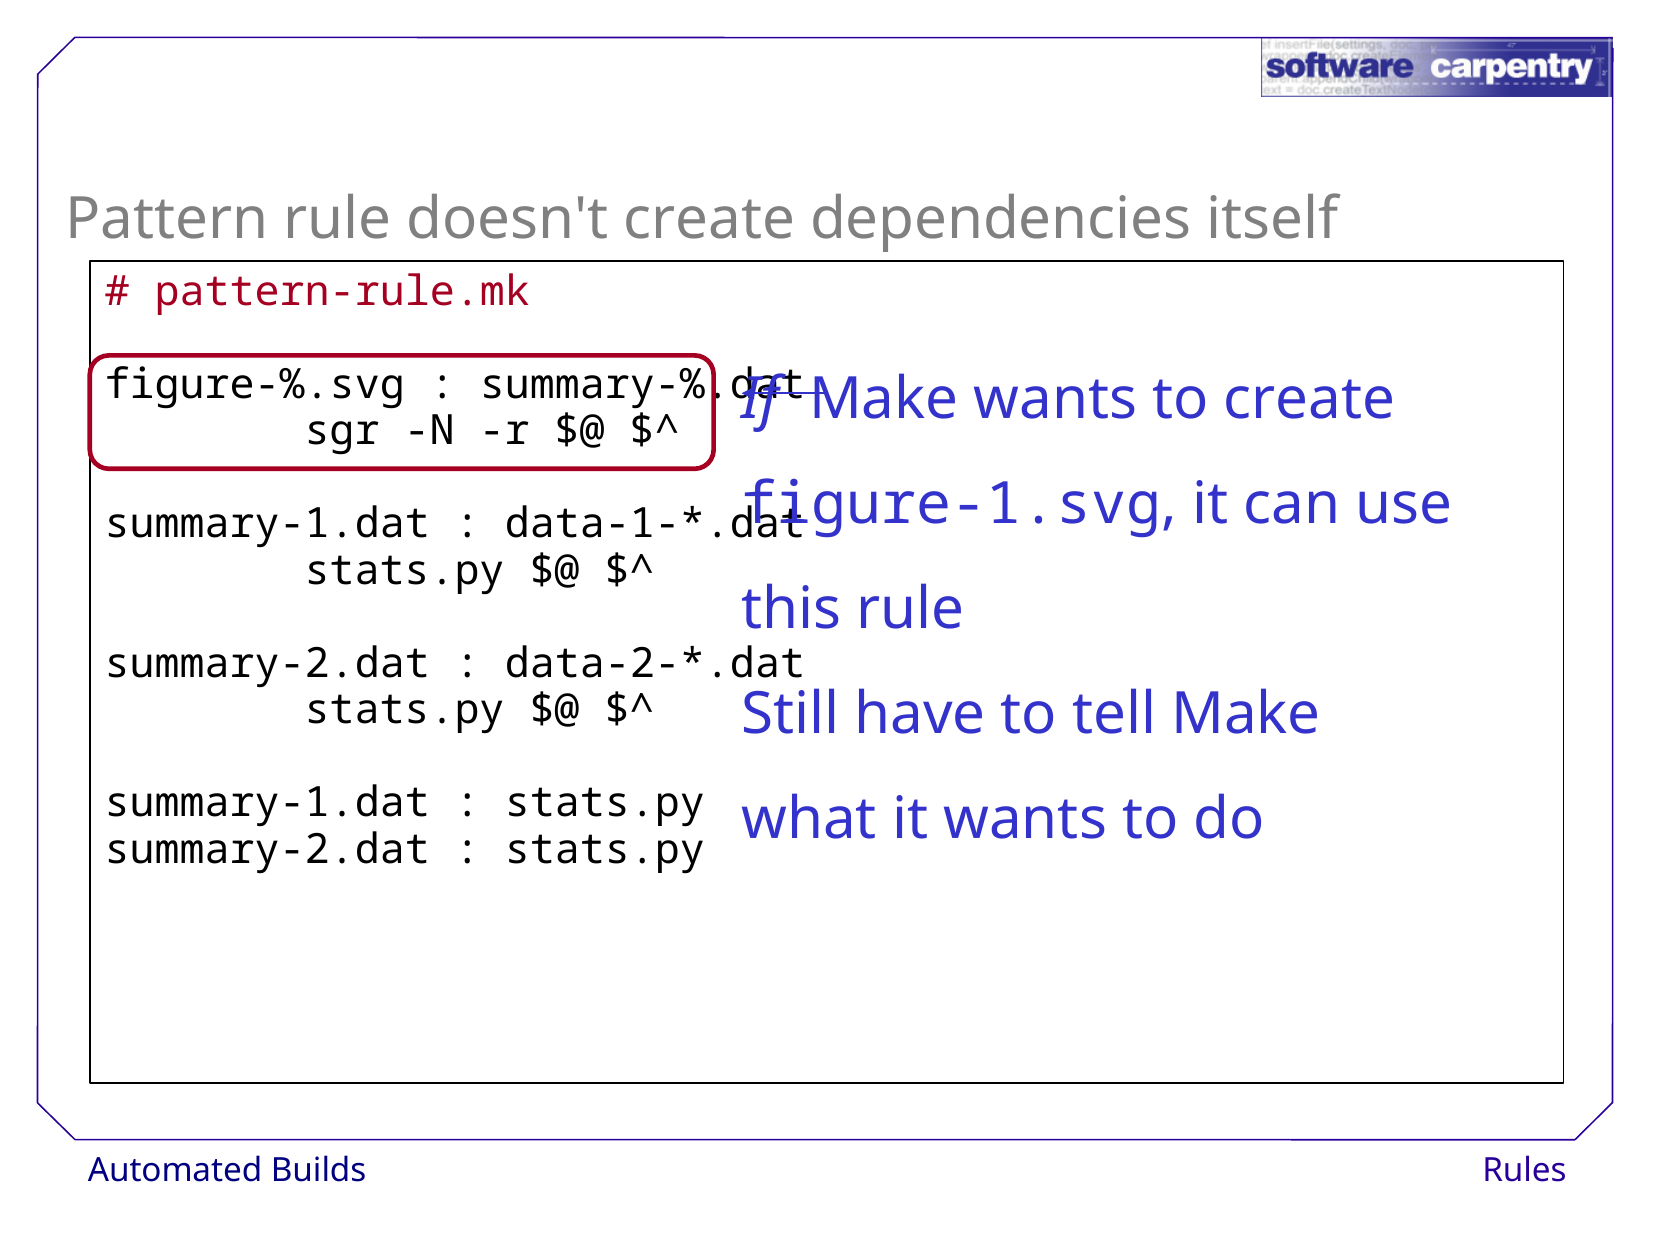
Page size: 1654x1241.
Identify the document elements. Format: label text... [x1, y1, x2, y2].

text_box # pattern-rule.mk figure-%.svg : summary-%.dat sgr -N -r $@ $^ summary-1.dat : data-1-*.dat stats.py $@ $^ summary-2.dat : data-2-*.dat stats.py $@ $^ summary-1.dat : stats.py summary-2.dat : stats.py [89, 260, 1564, 1084]
text_box Pattern rule doesn't create dependencies itself [50, 138, 1504, 259]
text_box # pattern-rule.mk figure-%.svg : summary-%.dat sgr -N -r $@ $^ summary-1.dat : data-1-*.dat stats.py $@ $^ summary-2.dat : data-2-*.dat stats.py $@ $^ summary-1.dat : stats.py summary-2.dat : stats.py [93, 358, 711, 466]
picture [1261, 39, 1613, 97]
text_box If Make wants to create figure-1.svg, it can use this rule Still have to tell Make what it wants to do [726, 317, 1618, 858]
